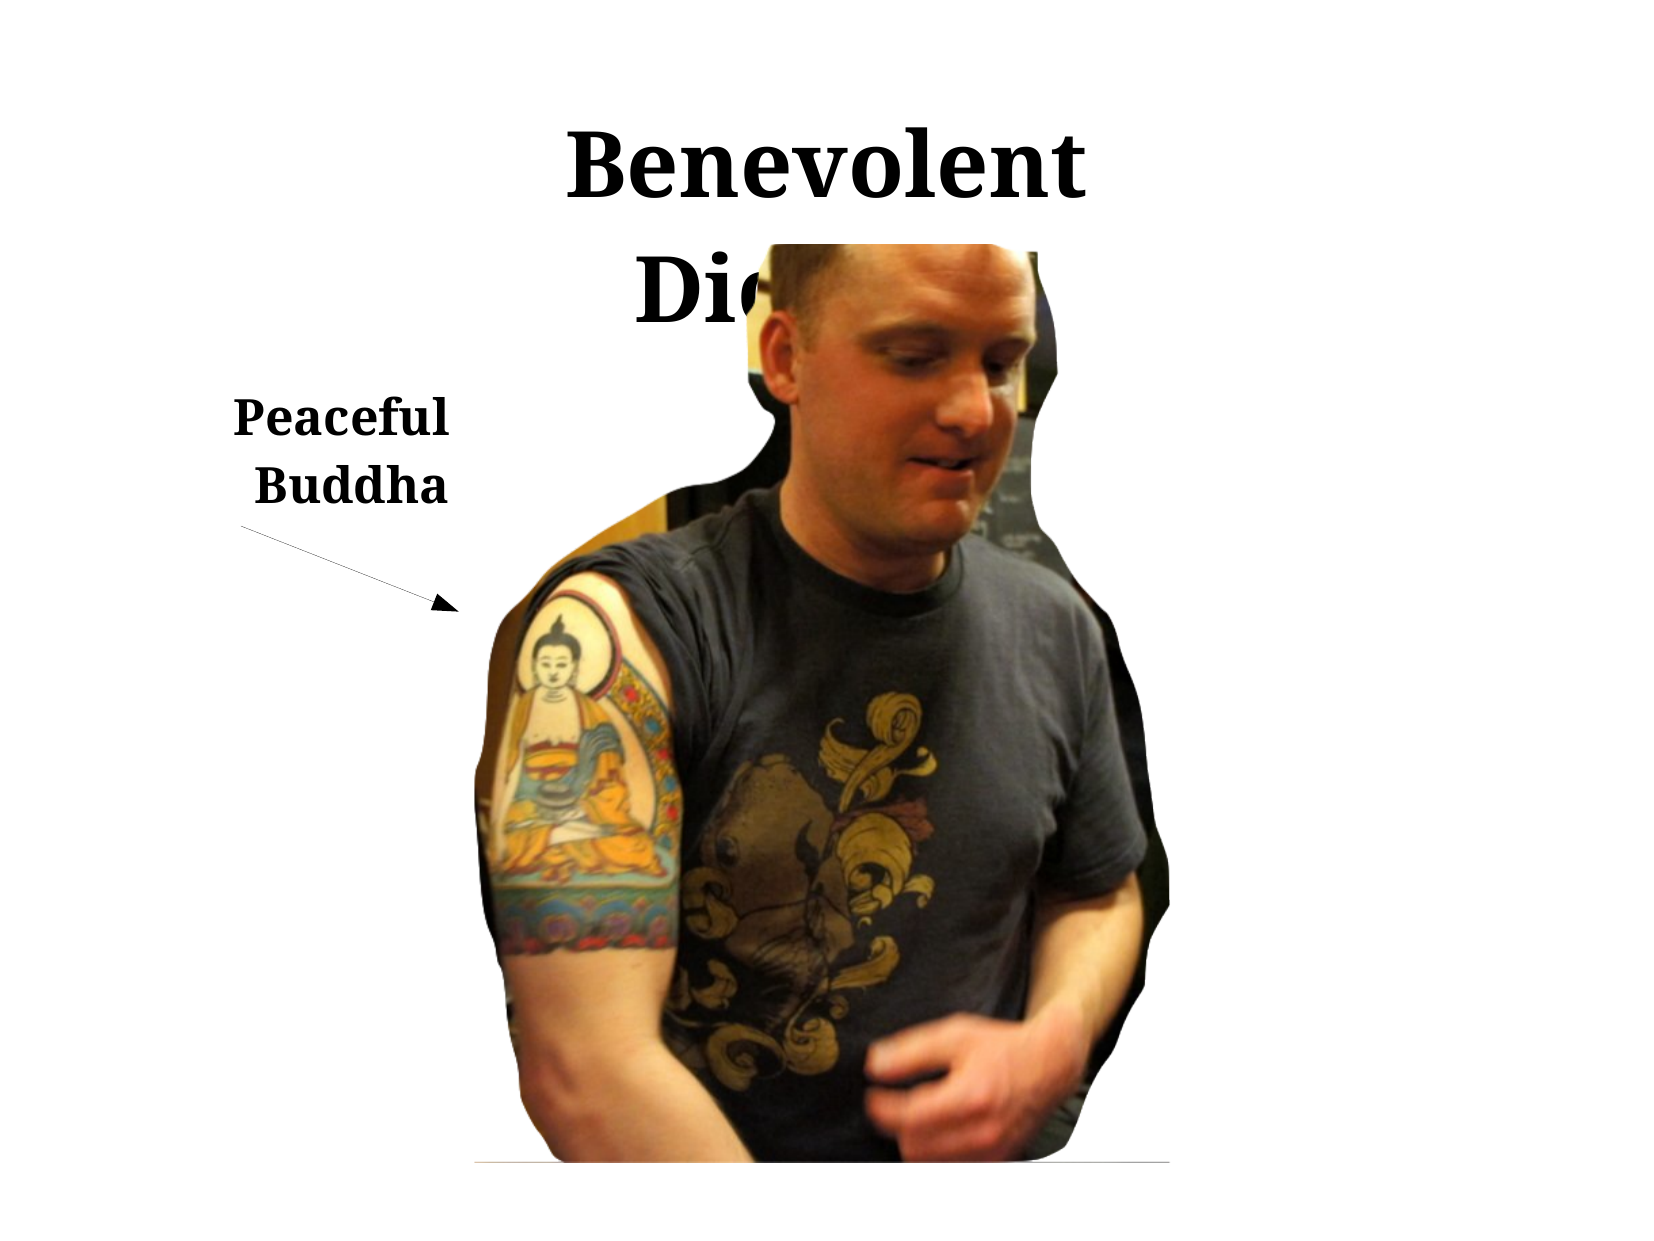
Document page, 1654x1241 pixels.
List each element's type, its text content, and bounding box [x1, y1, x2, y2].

picture [473, 244, 1171, 1164]
text_box Peaceful Buddha [17, 374, 465, 445]
text_box Benevolent Dictator [376, 91, 1277, 208]
